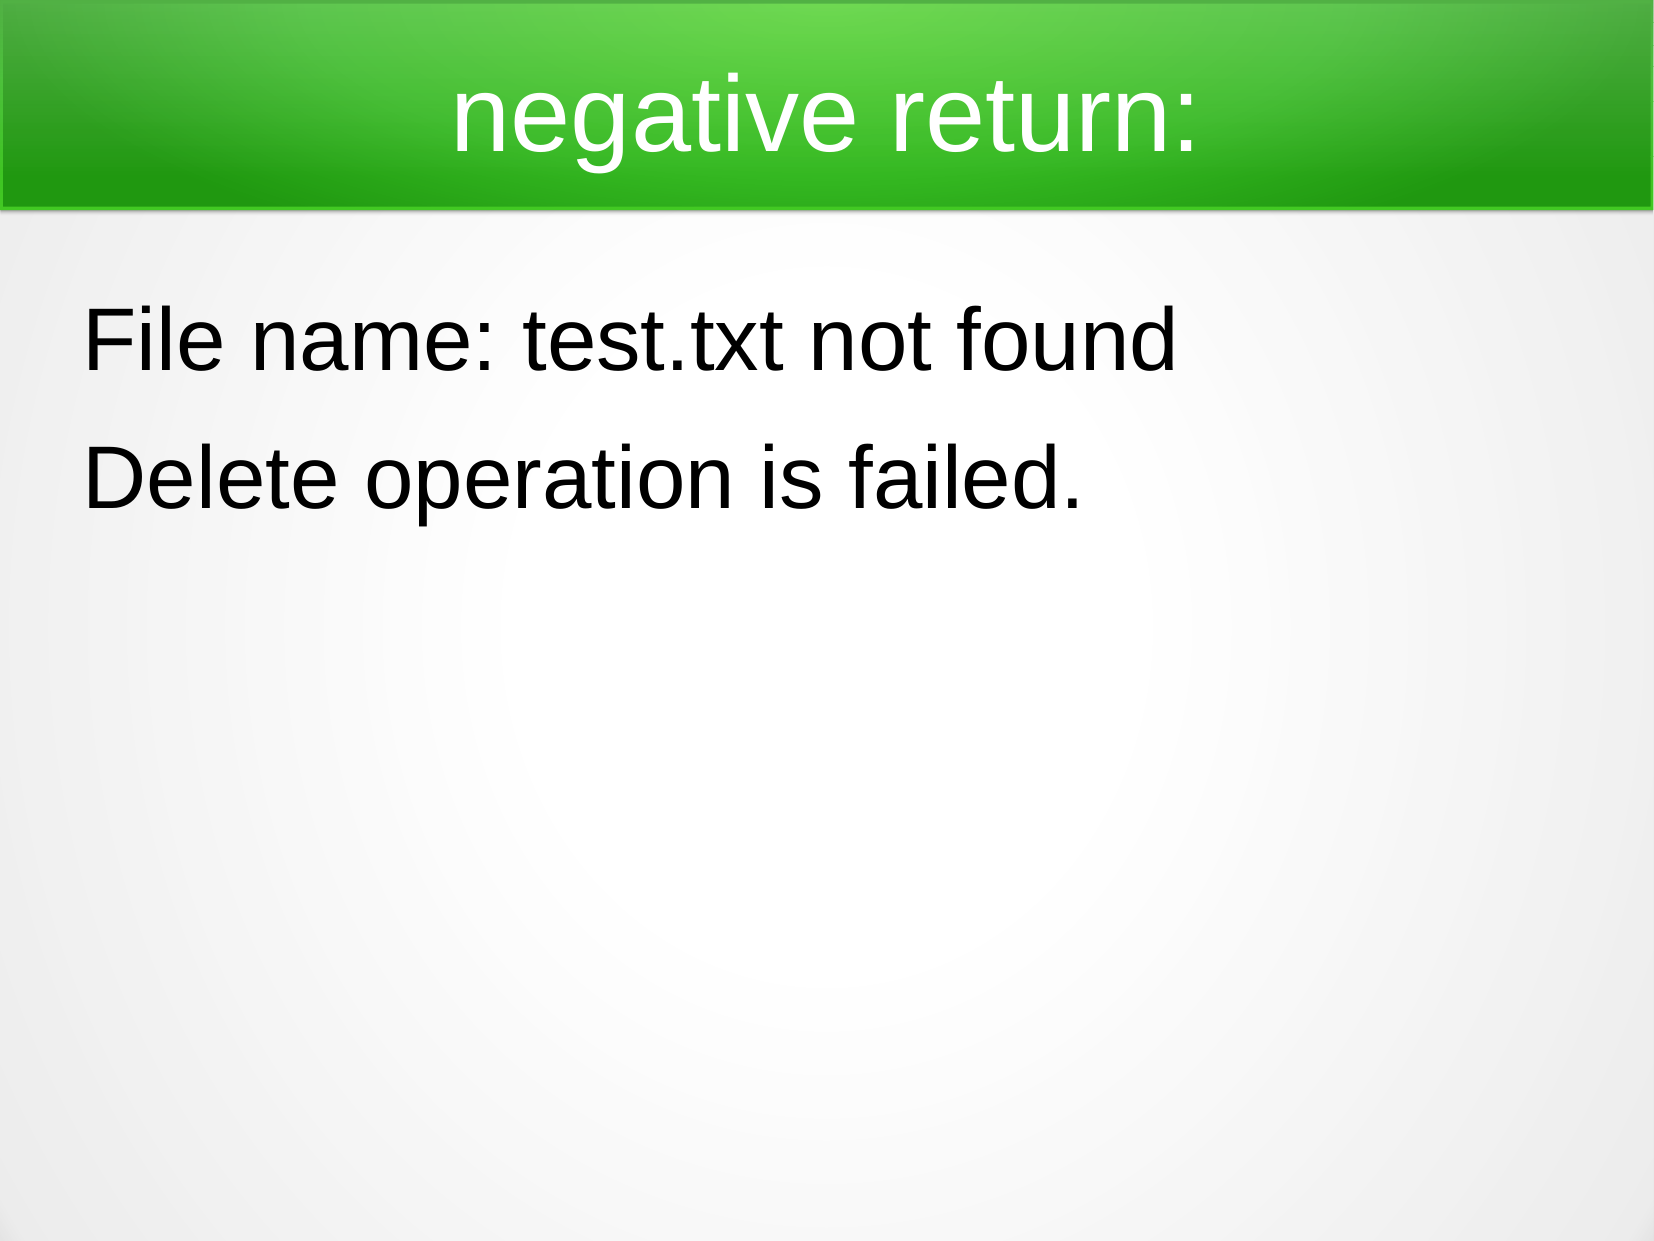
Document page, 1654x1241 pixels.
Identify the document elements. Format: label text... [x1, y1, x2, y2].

list File name: test.txt not found Delete operation is failed. [82, 290, 1538, 1010]
title negative return: [82, 49, 1571, 179]
